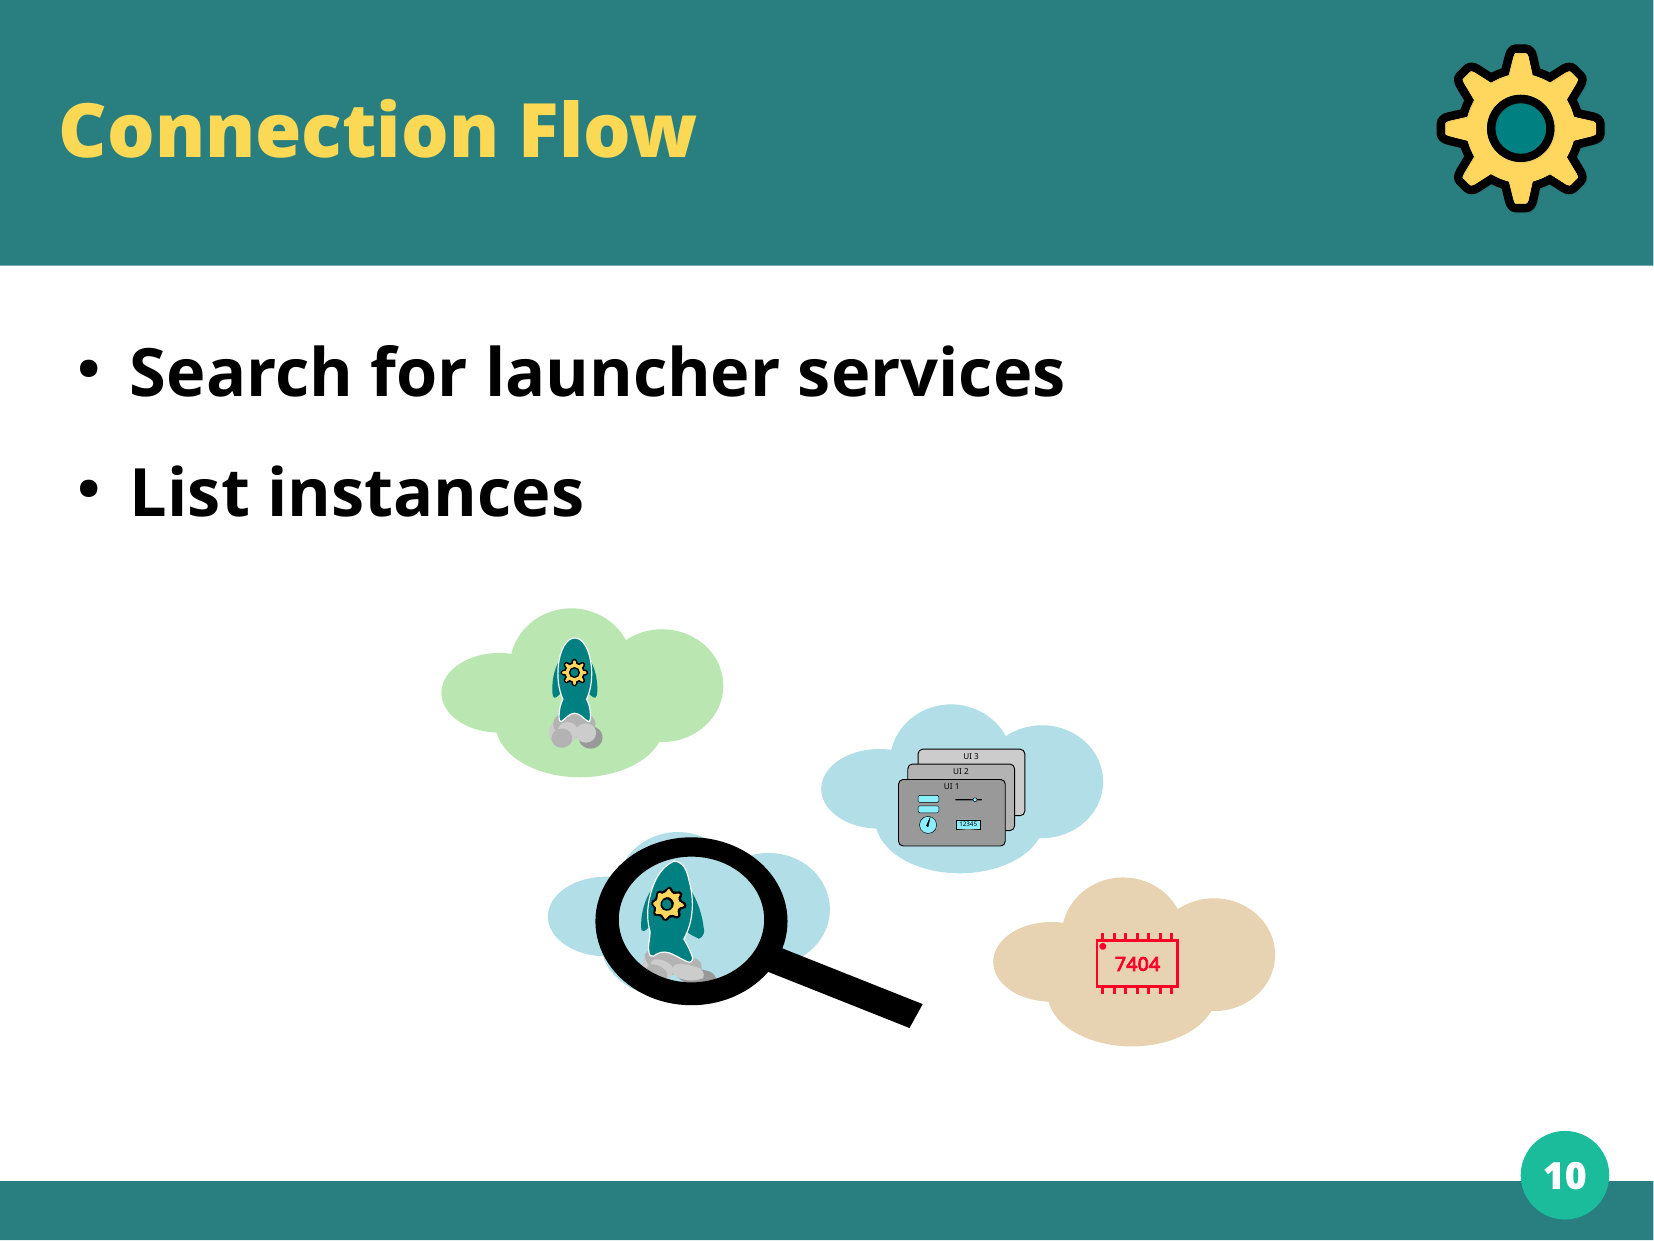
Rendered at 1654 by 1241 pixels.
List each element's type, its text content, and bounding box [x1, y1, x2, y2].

list Search for launcher services List instances [1300, 324, 1595, 1152]
title Connection Flow [59, 49, 1595, 207]
picture [422, 206, 1300, 1241]
list Search for launcher services List instances [59, 324, 422, 1152]
